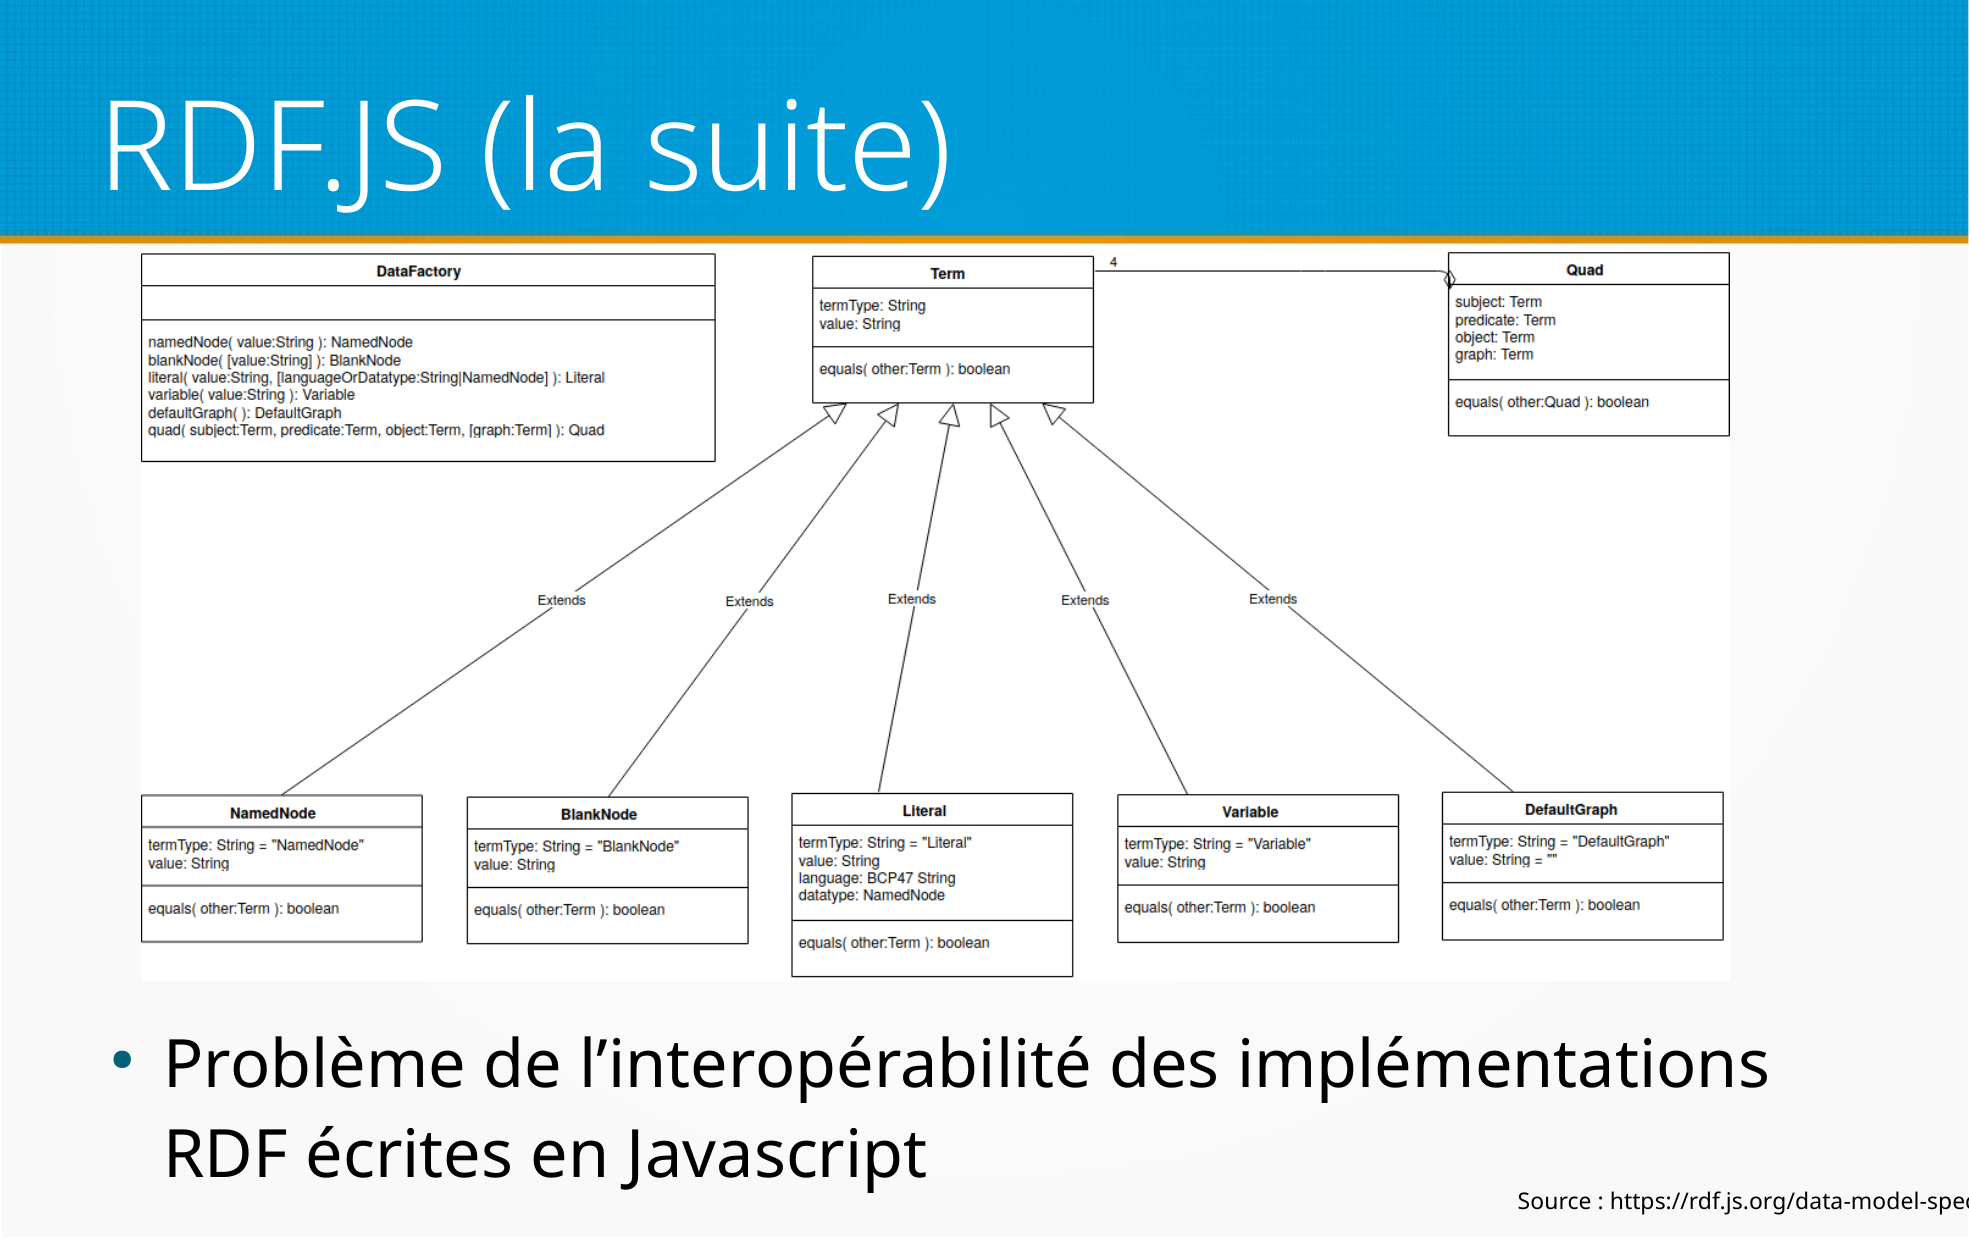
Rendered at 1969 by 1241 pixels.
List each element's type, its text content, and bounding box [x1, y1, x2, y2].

list Problème de l’interopérabilité des implémentations RDF écrites en Javascript [92, 1015, 1855, 1241]
text_box Source : https://rdf.js.org/data-model-spec/ [1511, 1136, 1969, 1241]
title RDF.JS (la suite) [98, 19, 1870, 227]
picture [0, 233, 1969, 1241]
